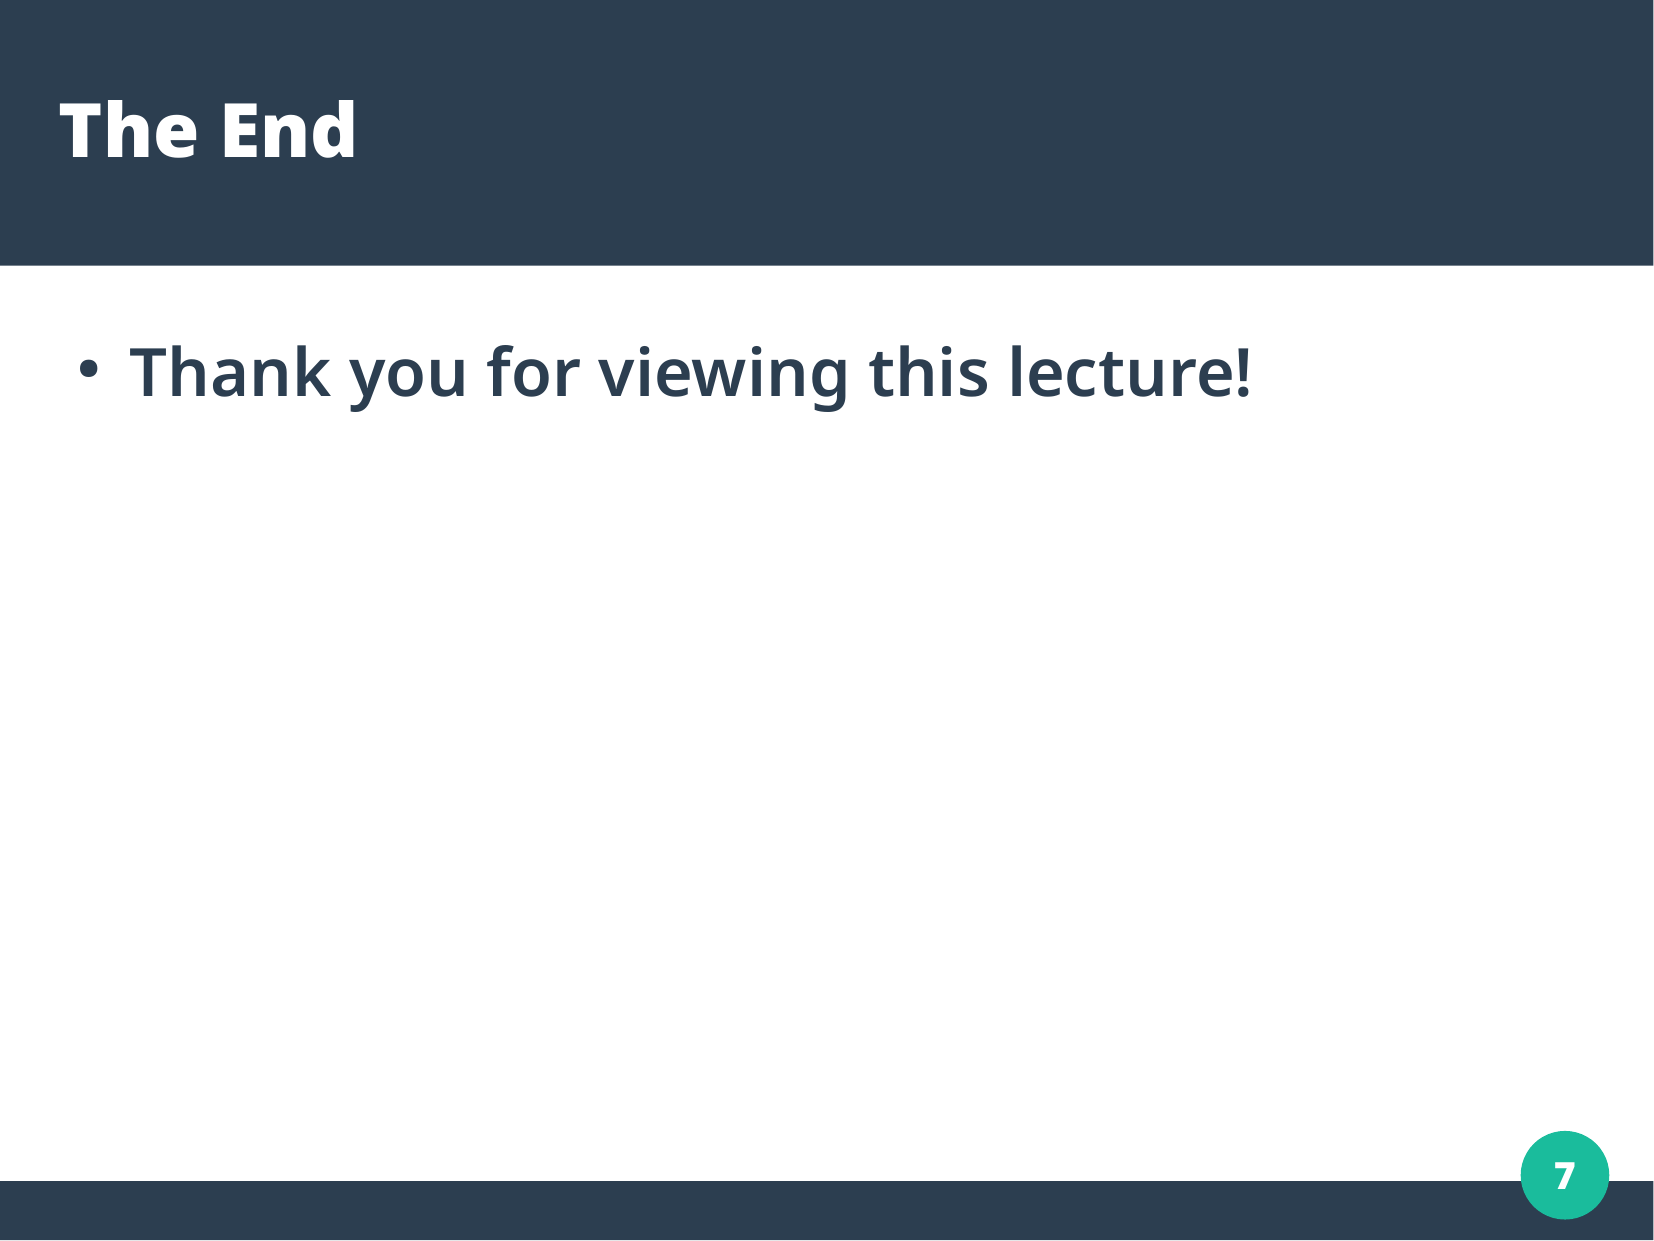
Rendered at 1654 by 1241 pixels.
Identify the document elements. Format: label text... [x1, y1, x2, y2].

title The End [59, 49, 1595, 207]
list Thank you for viewing this lecture! [59, 324, 1595, 1152]
